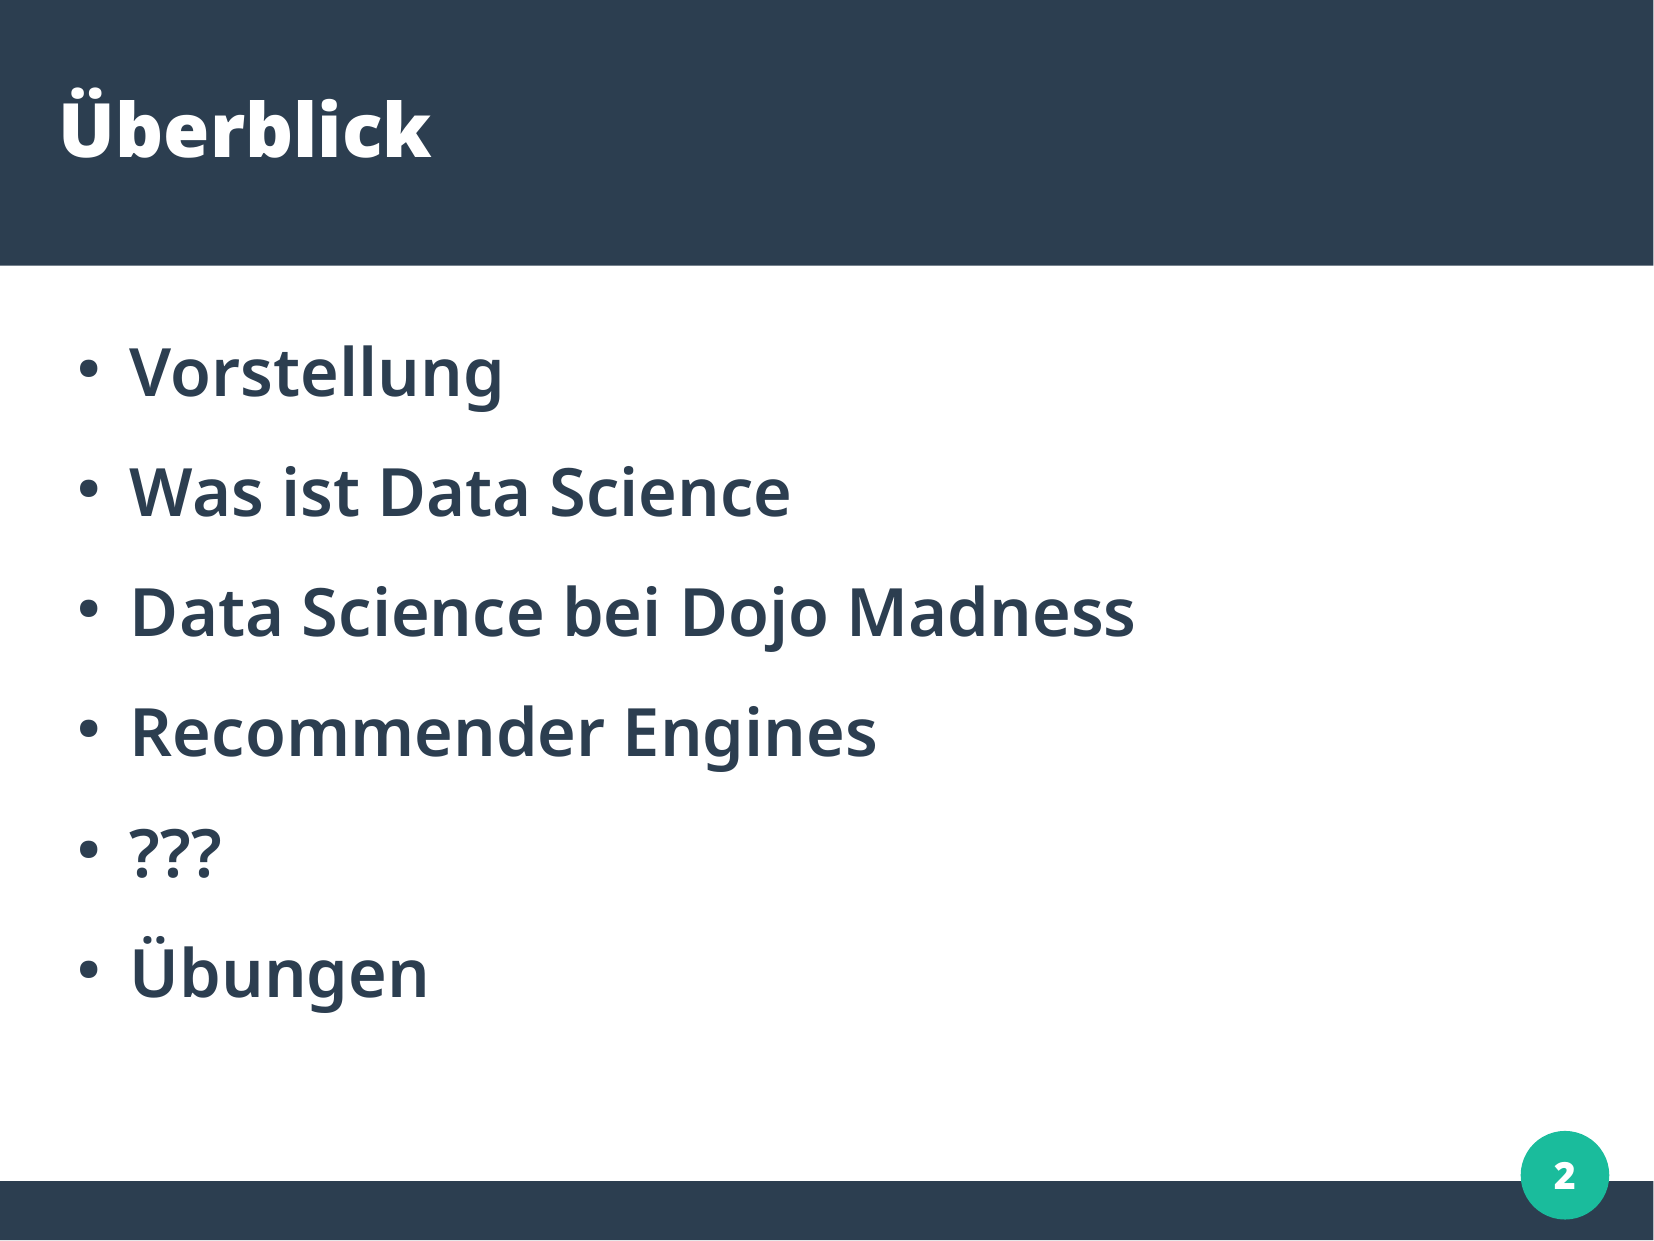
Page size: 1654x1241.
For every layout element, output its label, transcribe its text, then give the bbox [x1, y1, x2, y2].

title Überblick [59, 49, 1595, 207]
list Vorstellung Was ist Data Science Data Science bei Dojo Madness Recommender Engines ??? Übungen [59, 324, 1595, 1152]
